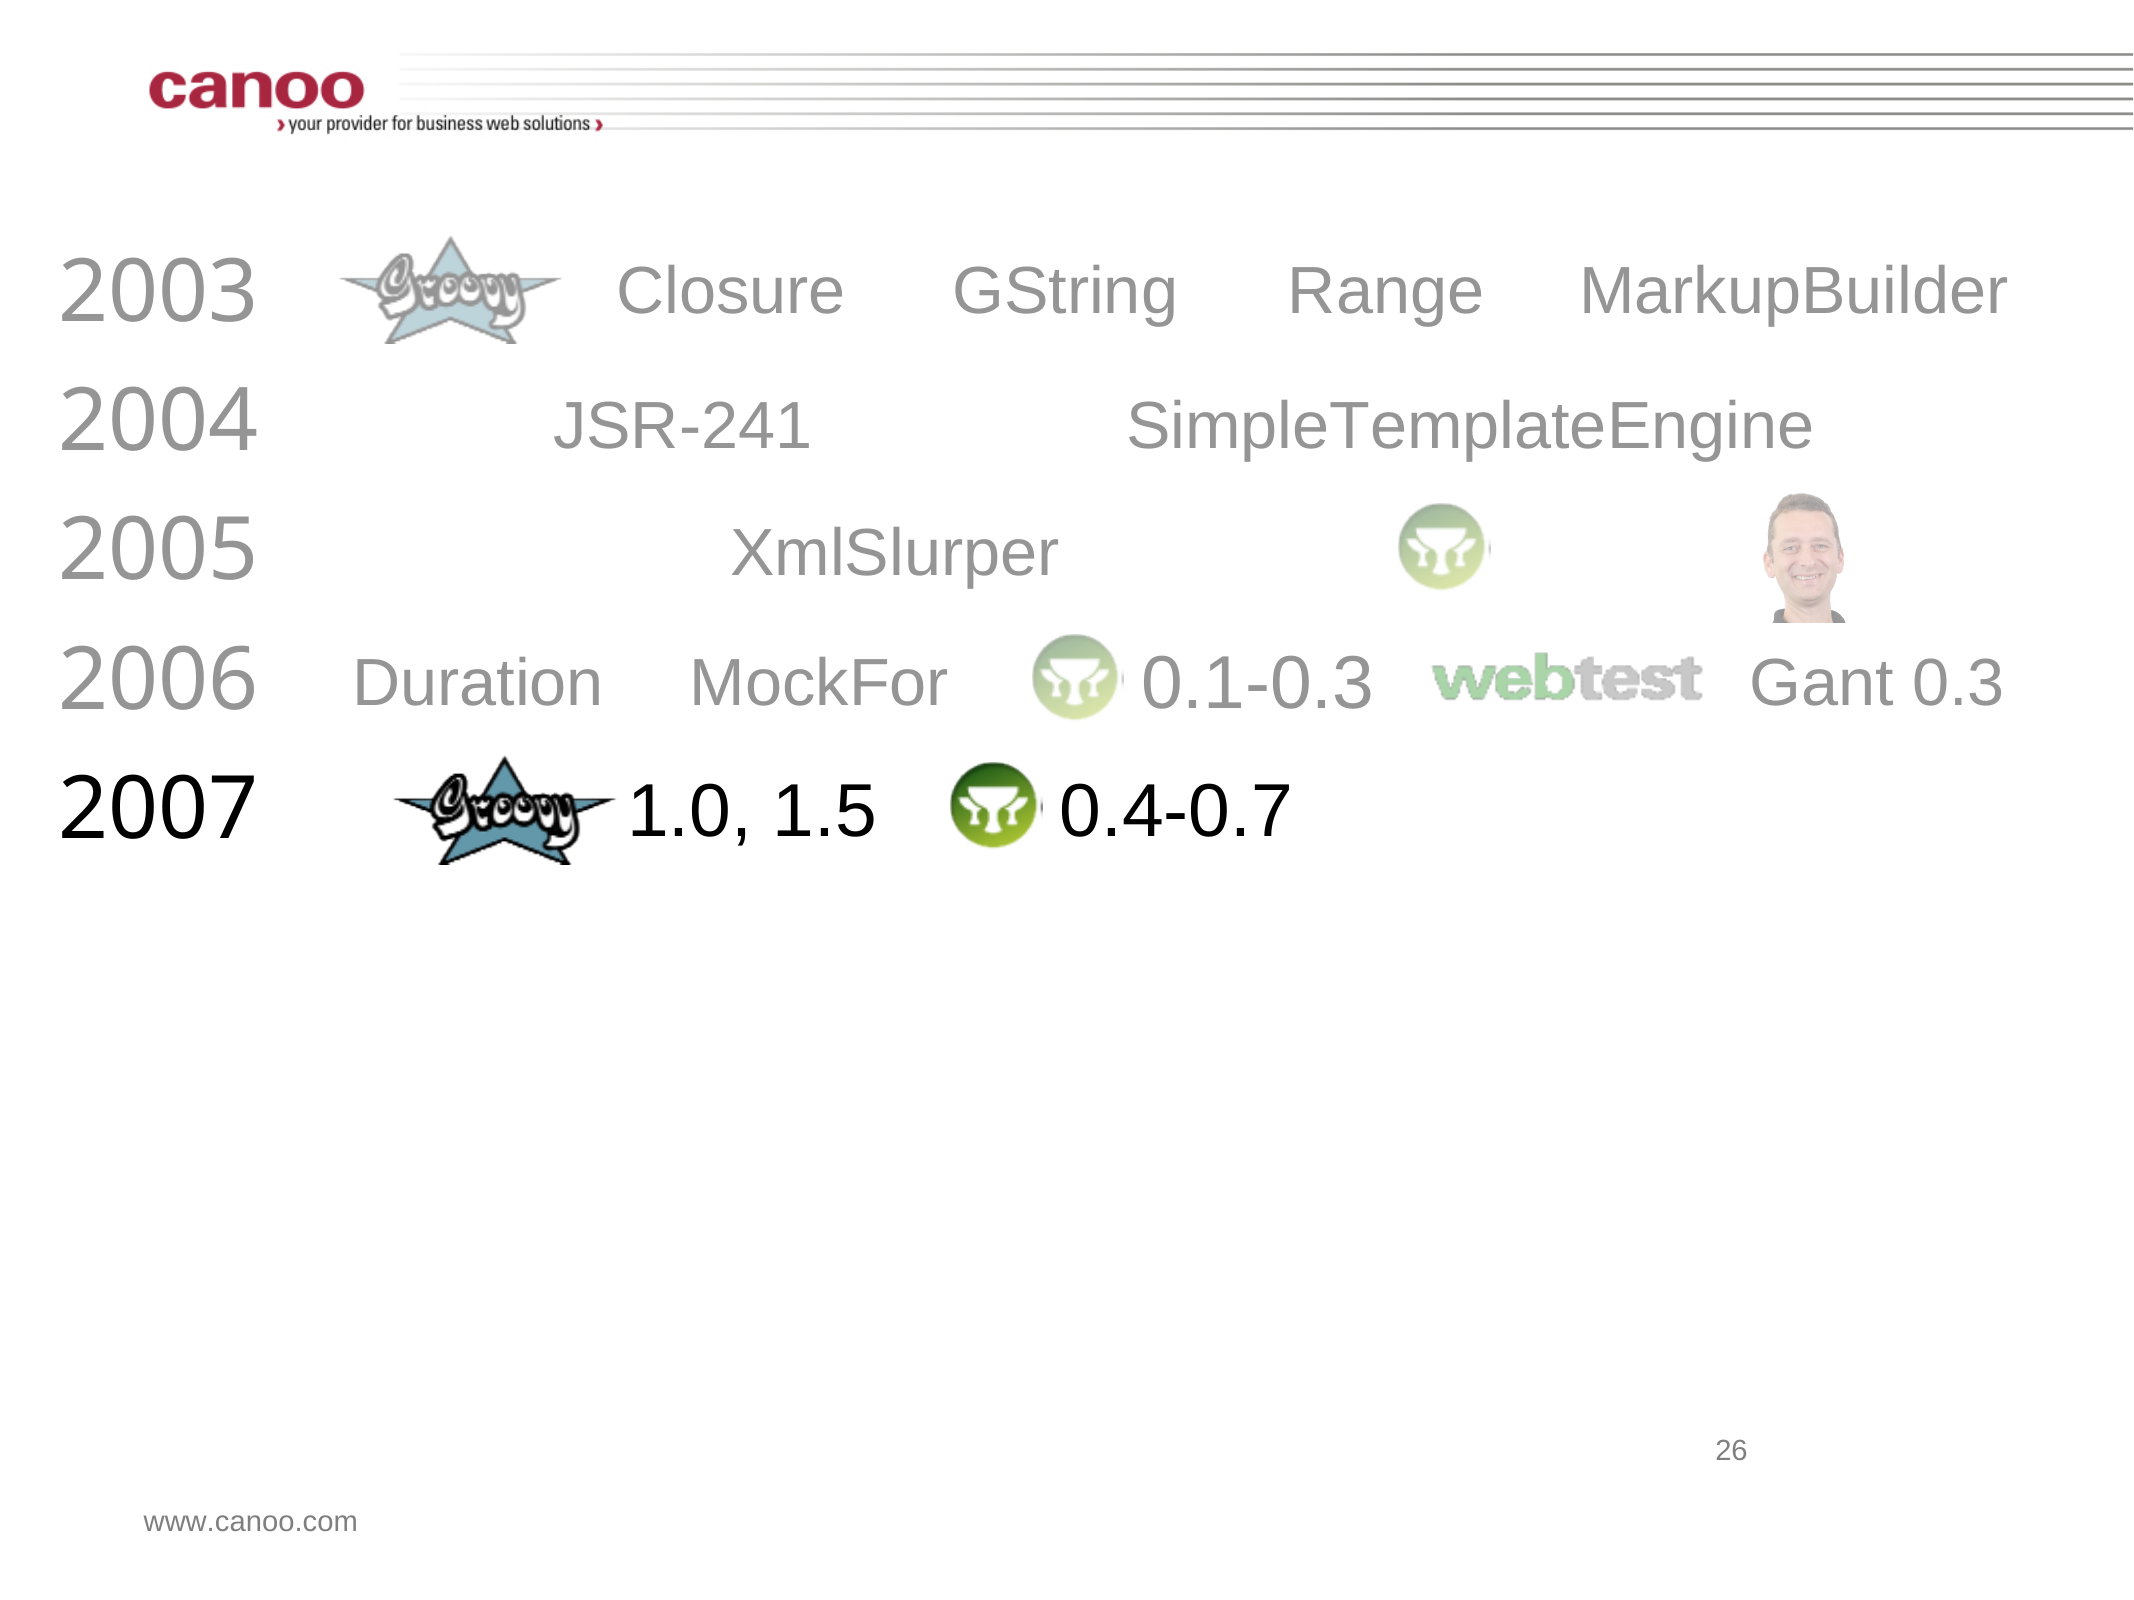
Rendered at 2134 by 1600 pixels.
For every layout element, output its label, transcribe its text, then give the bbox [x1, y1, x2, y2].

picture [37, 225, 2101, 865]
picture [950, 762, 1043, 852]
text_box 1.0, 1.5 [612, 754, 892, 860]
text_box <number> [1705, 1423, 1758, 1474]
picture [0, 21, 2134, 188]
text_box 0.4-0.7 [1044, 754, 1309, 860]
text_box 2007 [43, 751, 297, 864]
